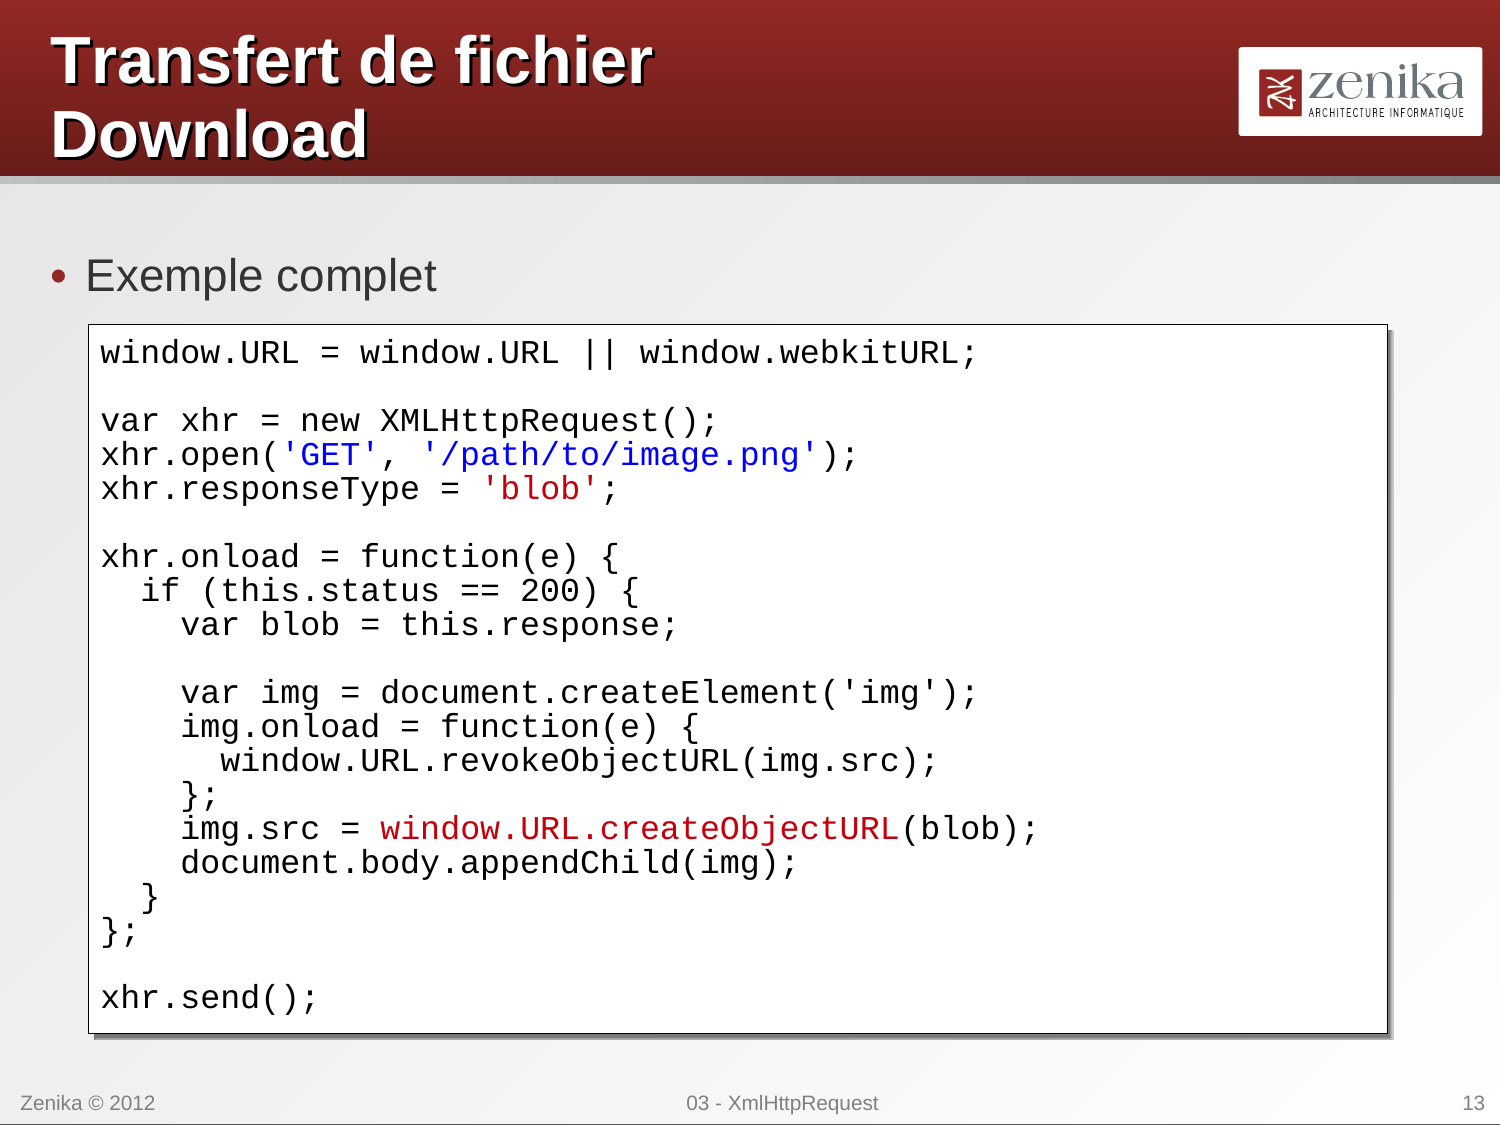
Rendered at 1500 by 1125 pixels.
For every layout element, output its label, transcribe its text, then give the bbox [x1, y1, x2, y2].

list Exemple complet [50, 249, 1435, 1079]
picture [1257, 58, 1464, 125]
text_box window.URL = window.URL || window.webkitURL; var xhr = new XMLHttpRequest(); xhr.open('GET', '/path/to/image.png'); xhr.responseType = 'blob'; xhr.onload = function(e) { if (this.status == 200) { var blob = this.response; var img = document.createElement('img'); img.onload = function(e) { window.URL.revokeObjectURL(img.src); }; img.src = window.URL.createObjectURL(blob); document.body.appendChild(img); } }; xhr.send(); [88, 324, 1388, 1034]
title Transfert de fichier Download [50, 15, 1206, 180]
